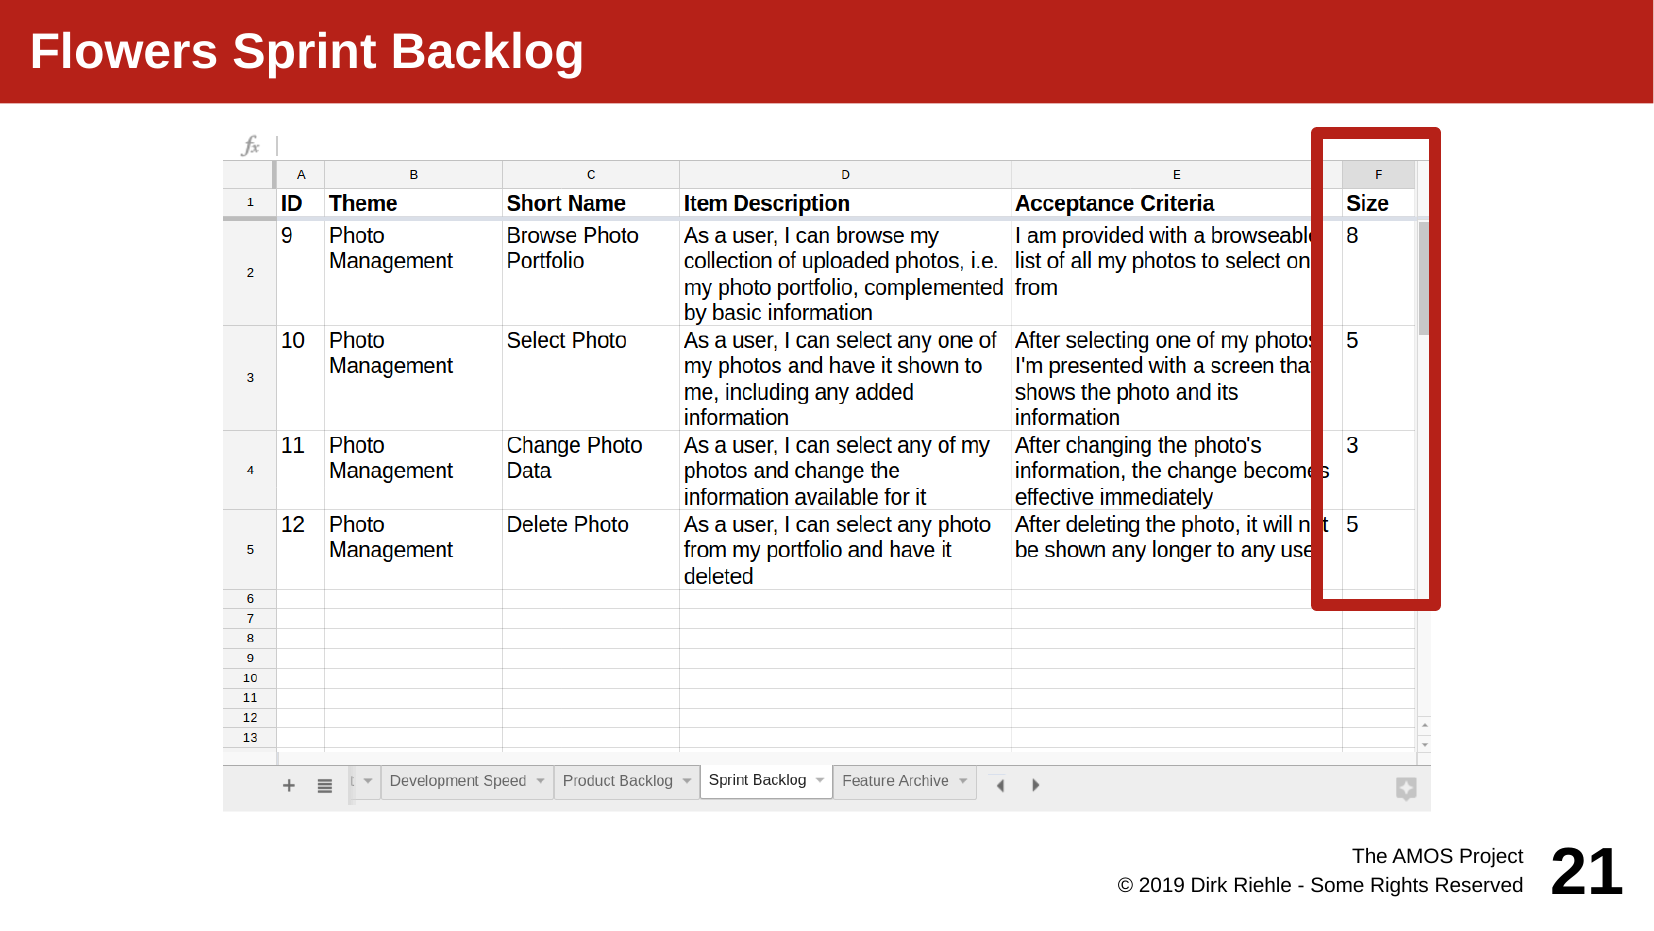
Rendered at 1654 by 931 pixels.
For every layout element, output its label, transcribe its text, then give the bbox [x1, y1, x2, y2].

title Flowers Sprint Backlog [0, 0, 1654, 104]
picture [223, 132, 1431, 813]
picture [1323, 139, 1429, 599]
